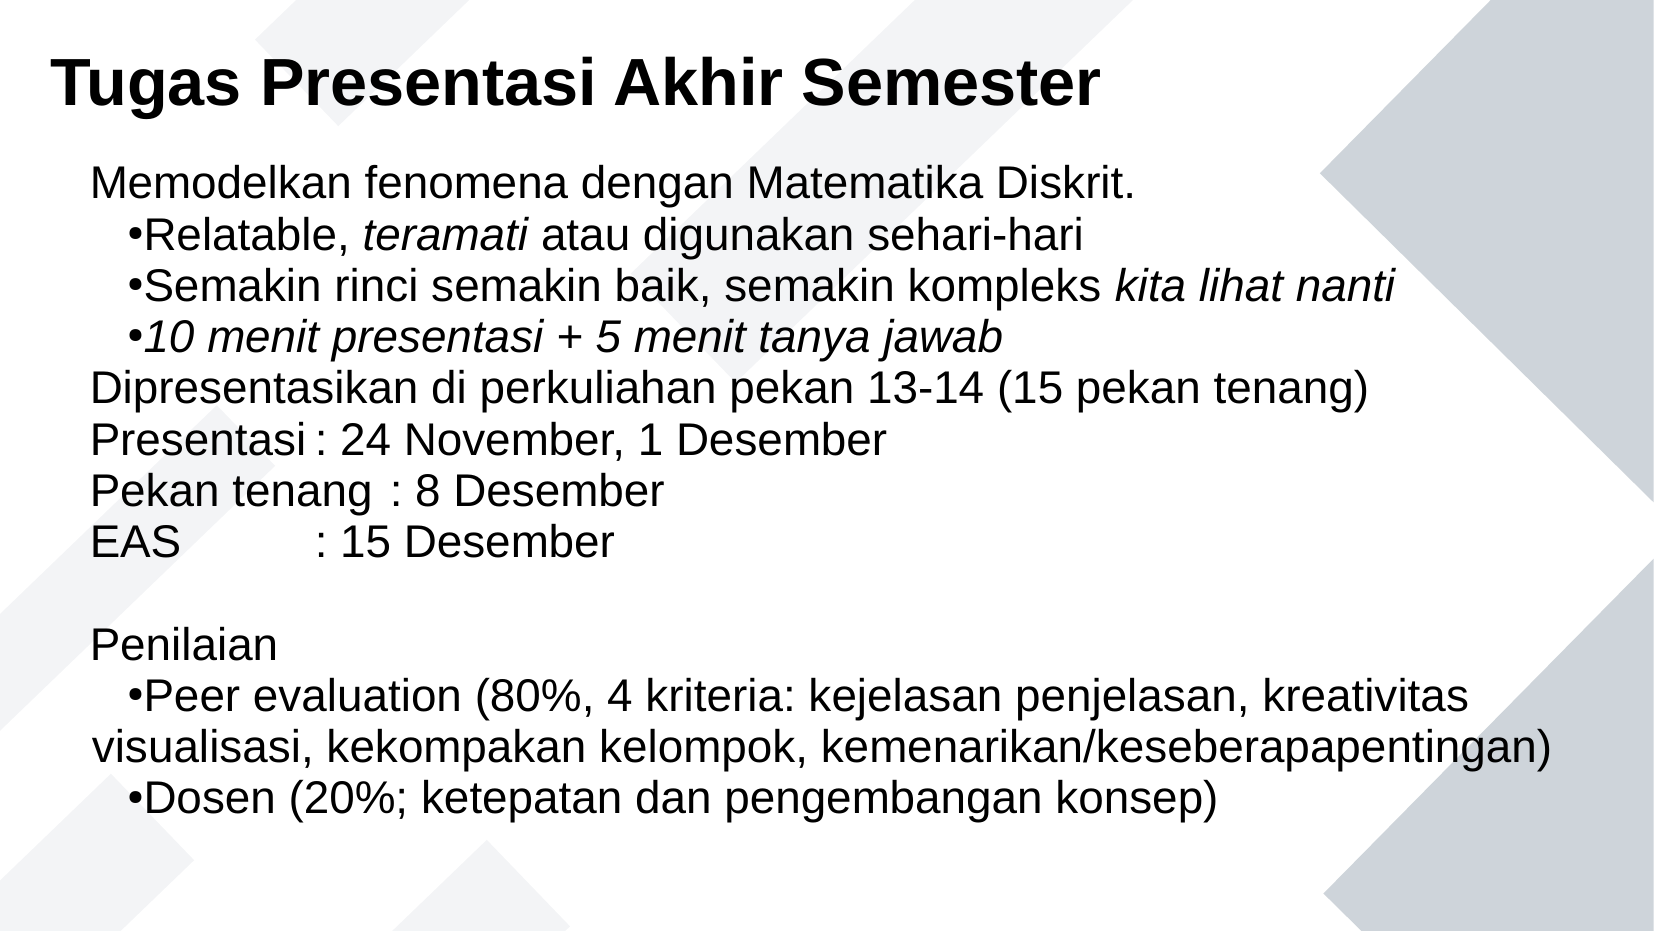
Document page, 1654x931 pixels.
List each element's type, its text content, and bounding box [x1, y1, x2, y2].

text_box Memodelkan fenomena dengan Matematika Diskrit. Relatable, teramati atau digunakan sehari-hari Semakin rinci semakin baik, semakin kompleks kita lihat nanti 10 menit presentasi + 5 menit tanya jawab Dipresentasikan di perkuliahan pekan 13-14 (15 pekan tenang) Presentasi : 24 November, 1 Desember Pekan tenang : 8 Desember EAS : 15 Desember Penilaian Peer evaluation (80%, 4 kriteria: kejelasan penjelasan, kreativitas visualisasi, kekompakan kelompok, kemenarikan/keseberapapentingan) Dosen (20%; ketepatan dan pengembangan konsep) [75, 150, 1581, 880]
text_box Tugas Presentasi Akhir Semester [35, 37, 1156, 144]
